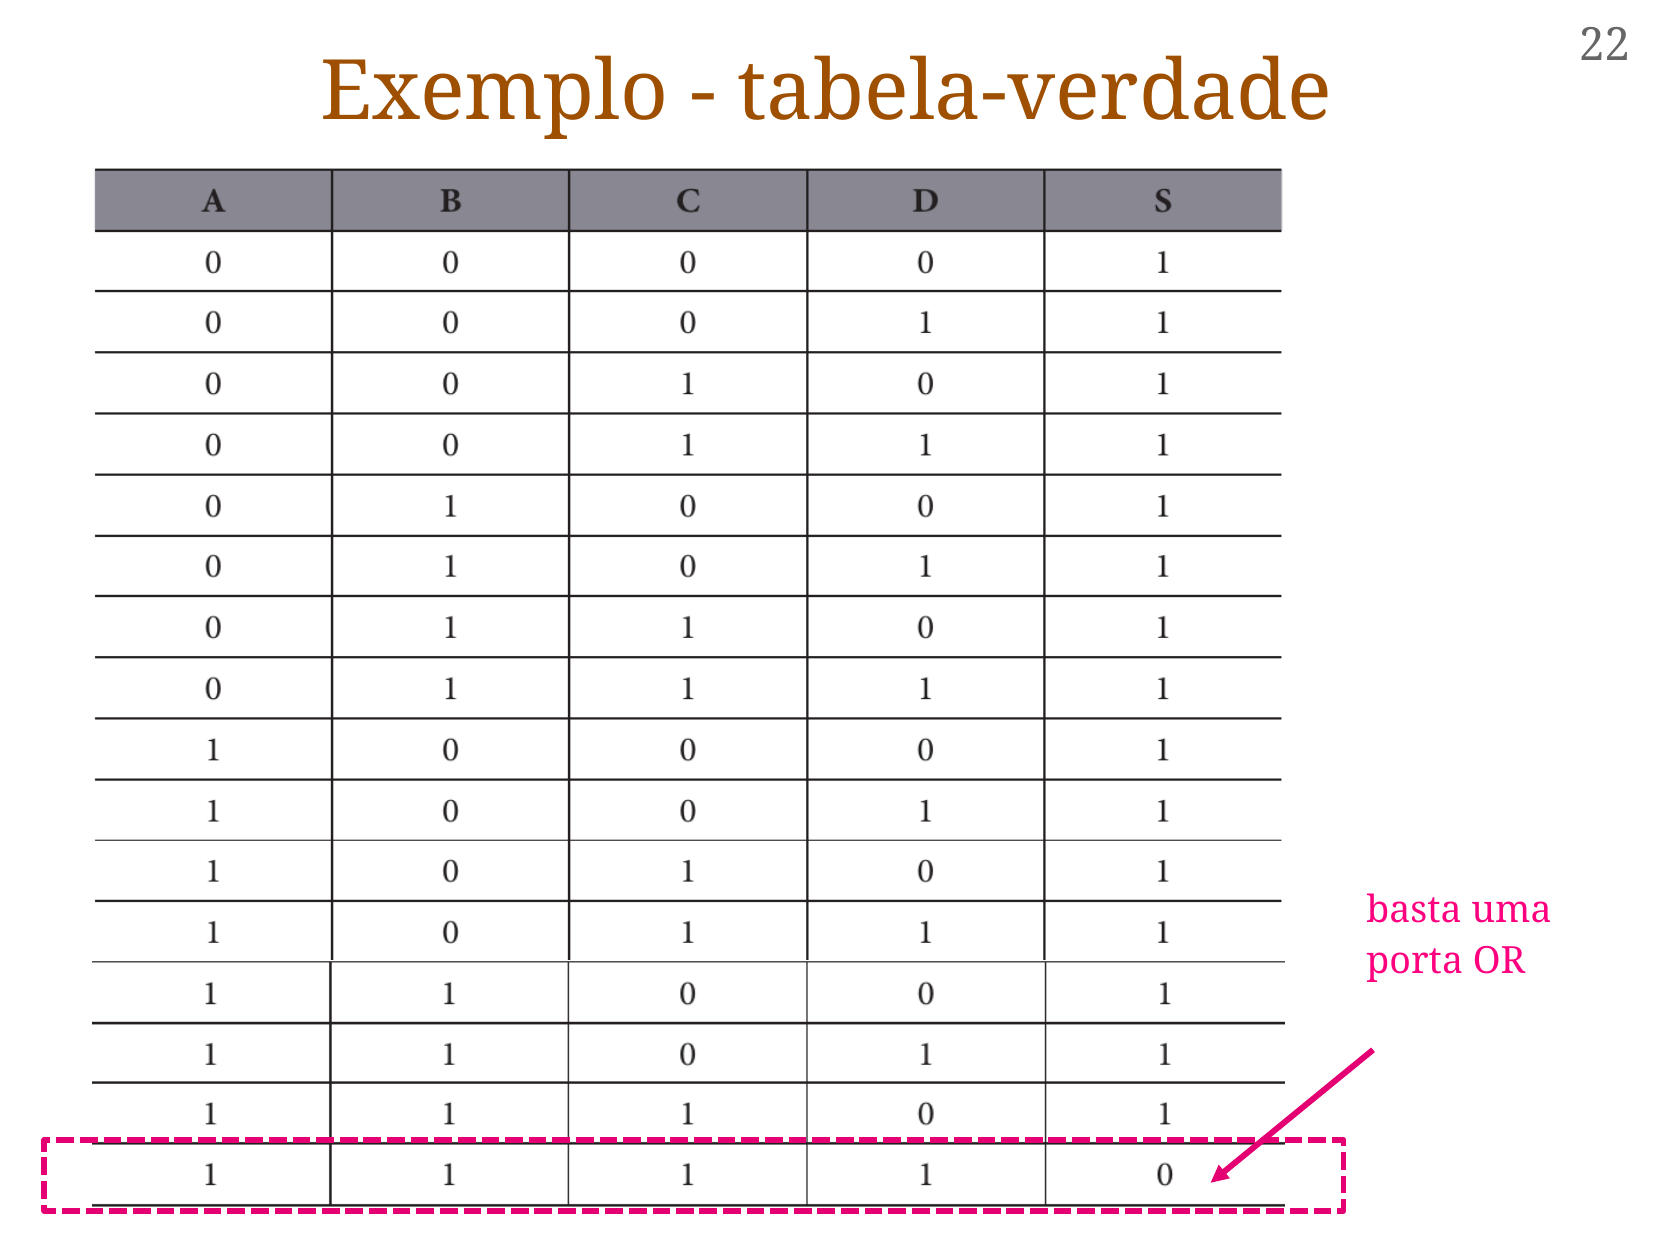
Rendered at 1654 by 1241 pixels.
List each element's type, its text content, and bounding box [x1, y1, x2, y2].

text_box basta uma porta OR [1349, 872, 1586, 994]
title Exemplo - tabela-verdade [59, 29, 1595, 148]
picture [88, 163, 1291, 1208]
